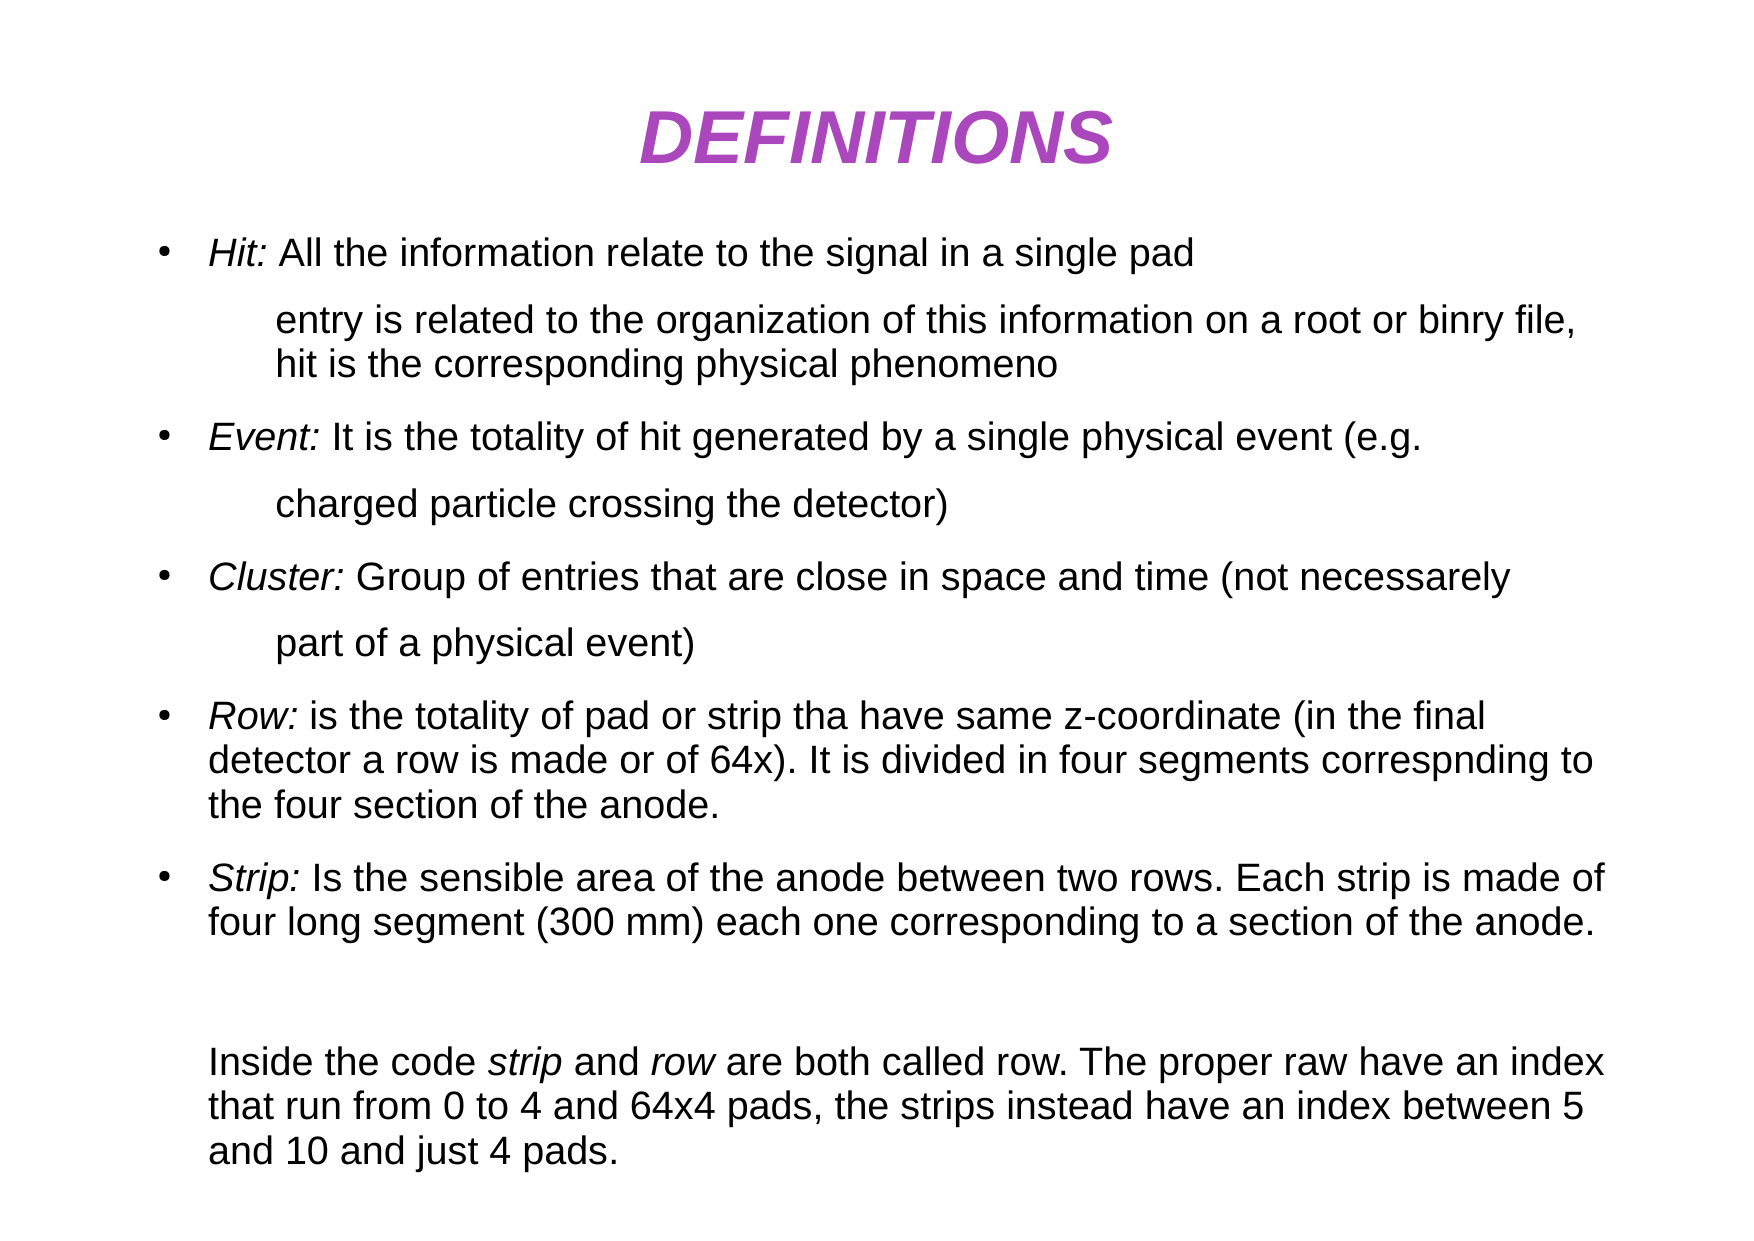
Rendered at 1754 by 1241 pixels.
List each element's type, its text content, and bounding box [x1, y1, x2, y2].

title DEFINITIONS [140, 95, 1614, 180]
list Hit: All the information relate to the signal in a single pad entry is related to the organization of this information on a root or binry file, hit is the corresponding physical phenomeno Event: It is the totality of hit generated by a single physical event (e.g. charged particle crossing the detector) Cluster: Group of entries that are close in space and time (not necessarely part of a physical event) Row: is the totality of pad or strip tha have same z-coordinate (in the final detector a row is made or of 64x). It is divided in four segments correspnding to the four section of the anode. Strip: Is the sensible area of the anode between two rows. Each strip is made of four long segment (300 mm) each one corresponding to a section of the anode. Inside the code strip and row are both called row. The proper raw have an index that run from 0 to 4 and 64x4 pads, the strips instead have an index between 5 and 10 and just 4 pads. [140, 230, 1614, 1182]
